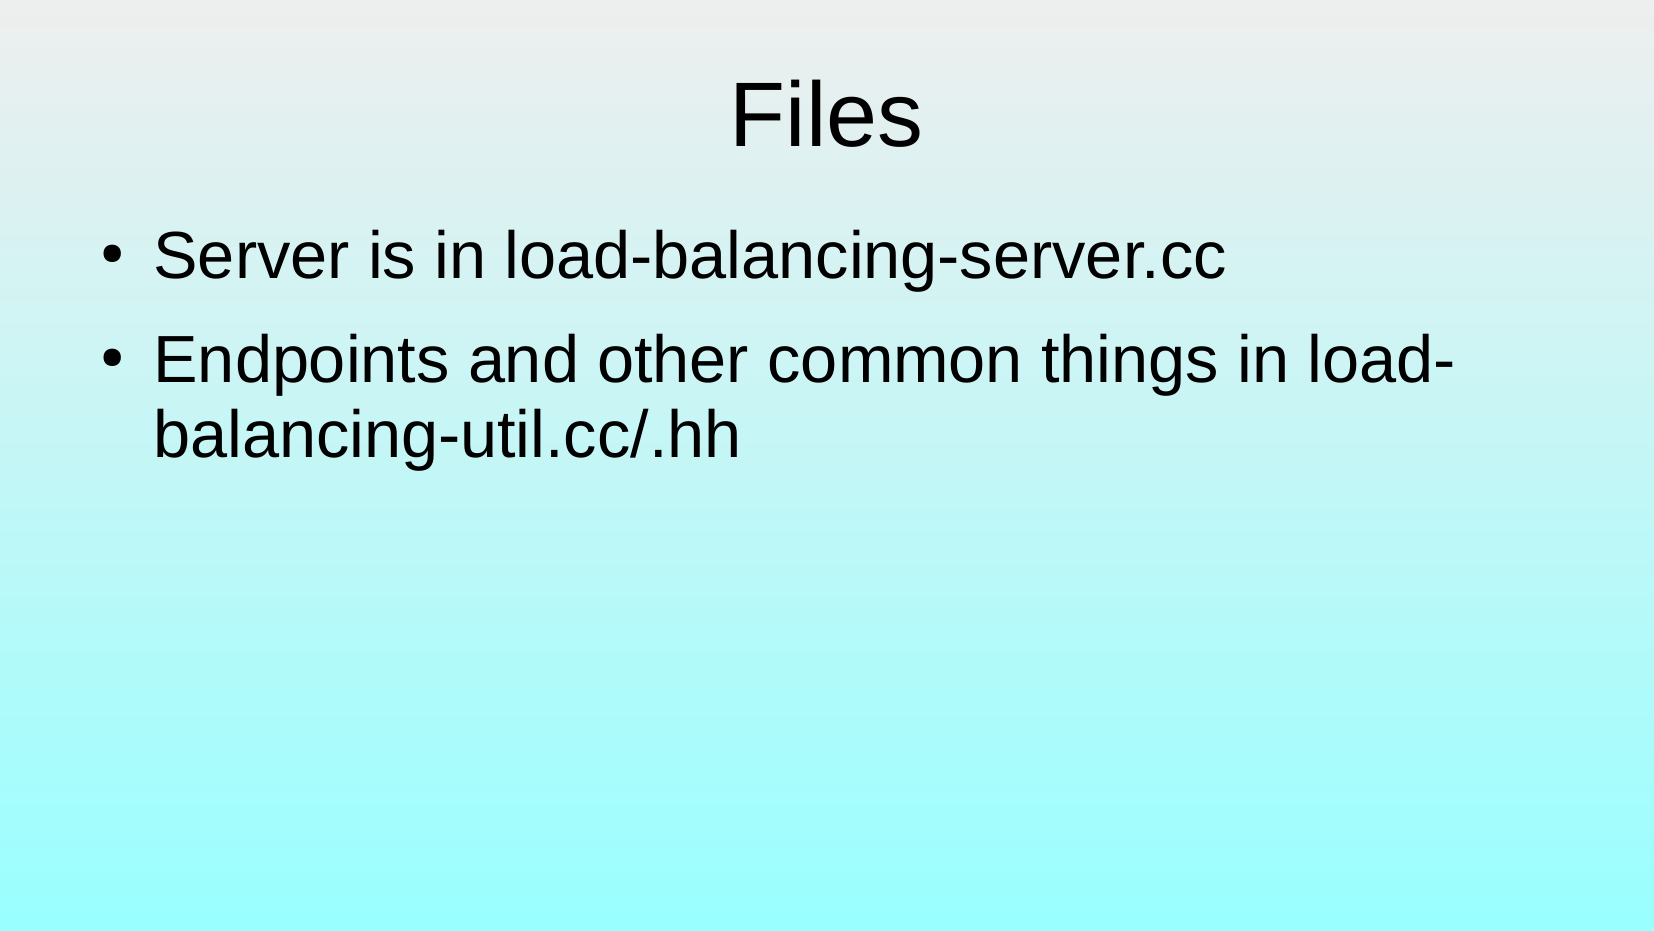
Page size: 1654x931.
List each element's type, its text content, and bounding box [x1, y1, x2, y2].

list Server is in load-balancing-server.cc Endpoints and other common things in load-balancing-util.cc/.hh [82, 217, 1571, 758]
title Files [82, 37, 1571, 193]
